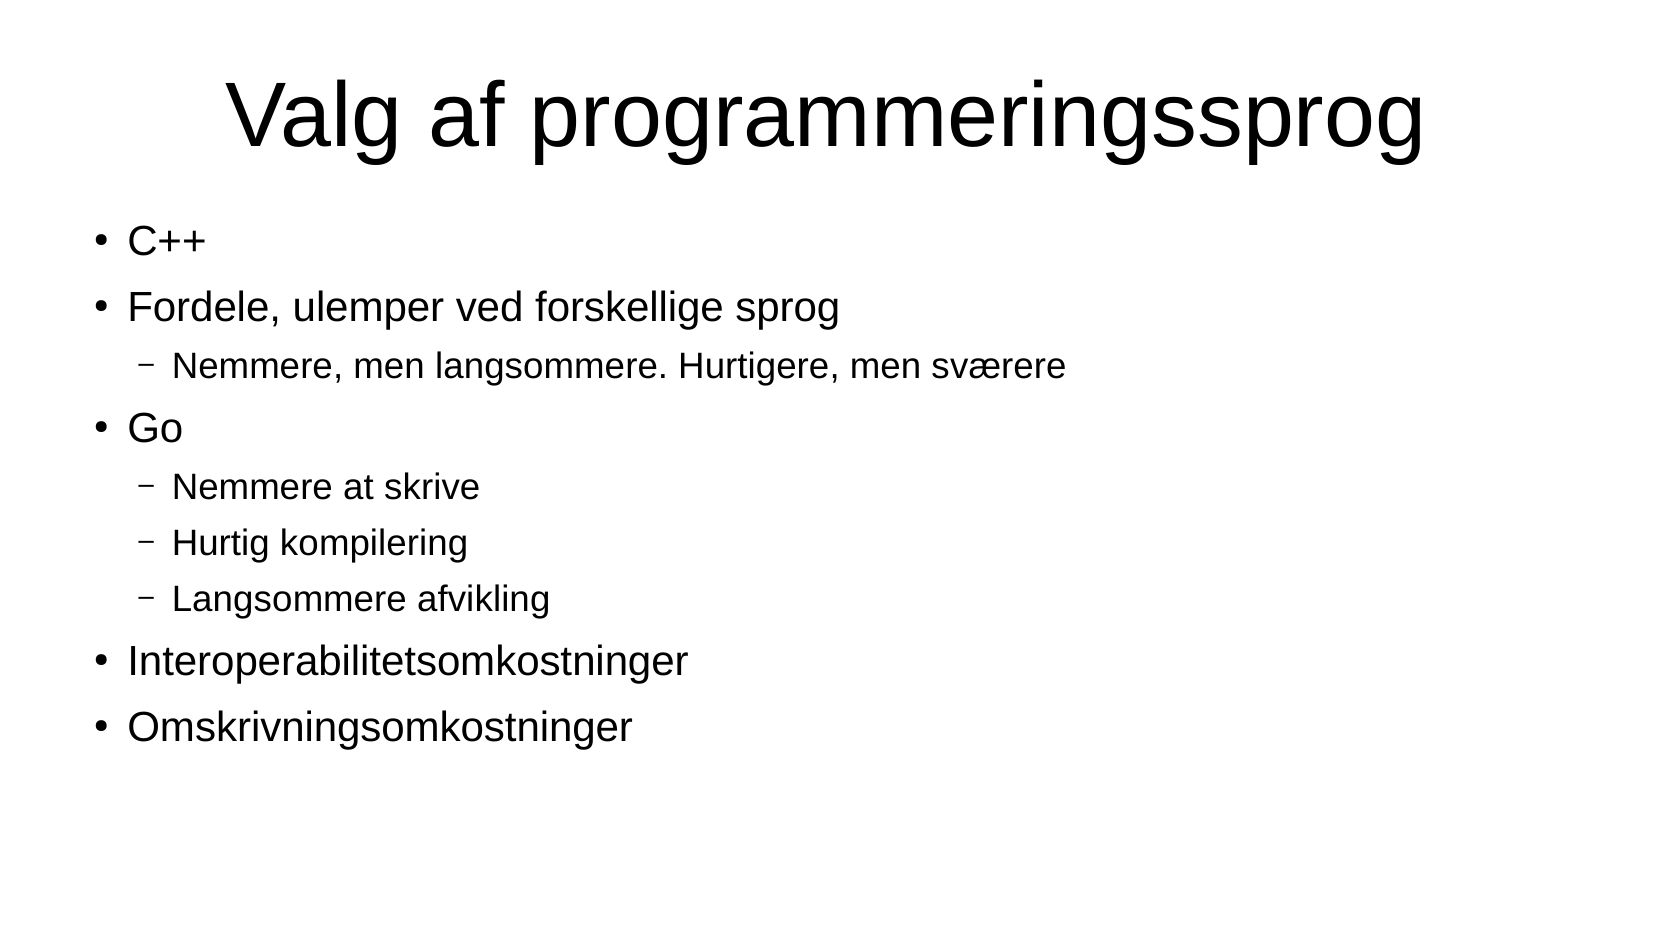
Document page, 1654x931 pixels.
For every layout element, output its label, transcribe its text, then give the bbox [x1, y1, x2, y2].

list C++ Fordele, ulemper ved forskellige sprog Nemmere, men langsommere. Hurtigere, men sværere Go Nemmere at skrive Hurtig kompilering Langsommere afvikling Interoperabilitetsomkostninger Omskrivningsomkostninger [82, 217, 1571, 758]
title Valg af programmeringssprog [82, 37, 1571, 193]
